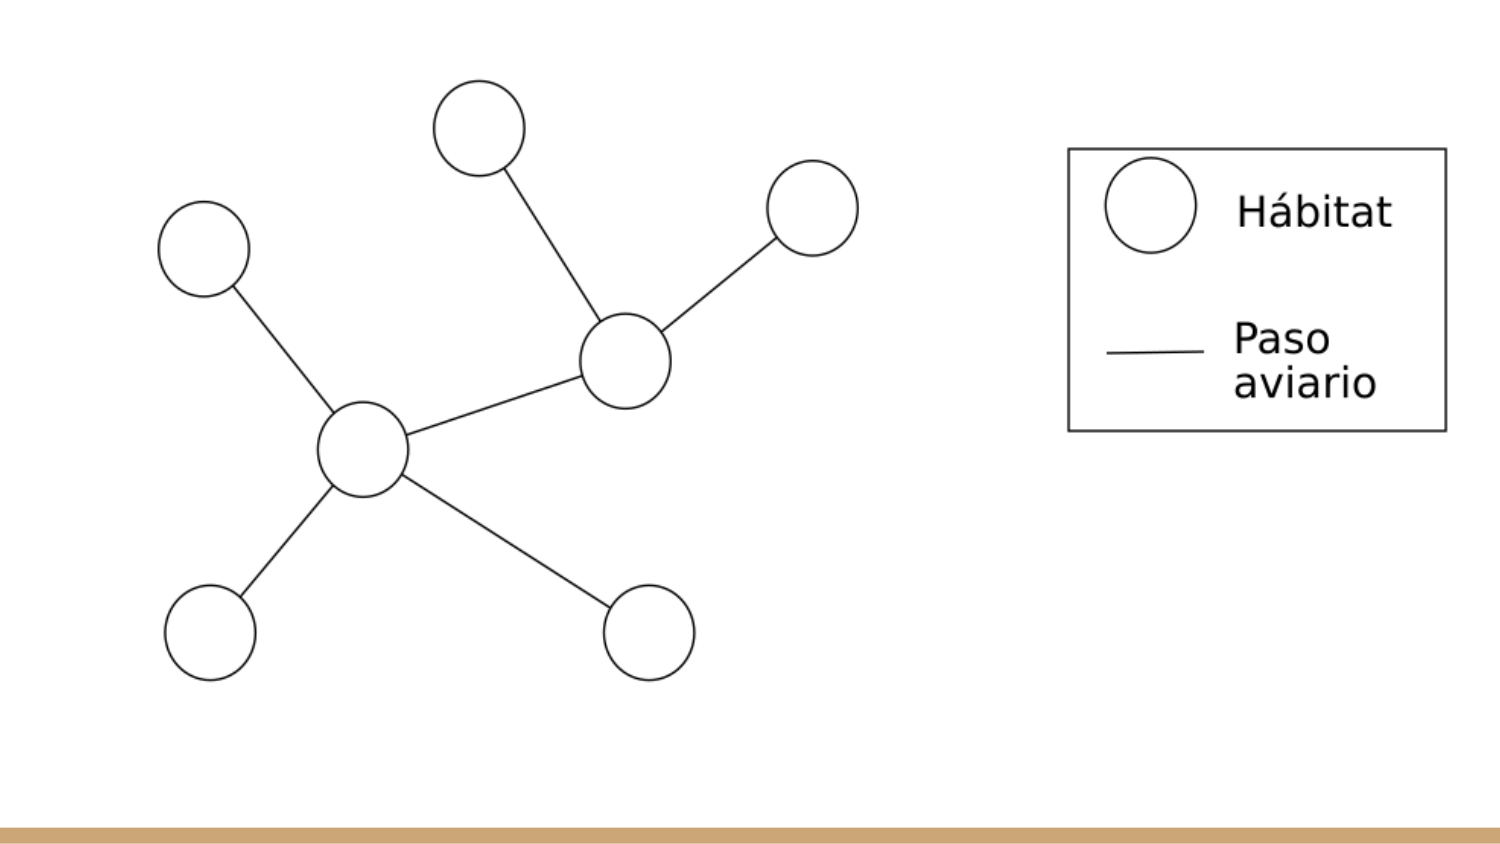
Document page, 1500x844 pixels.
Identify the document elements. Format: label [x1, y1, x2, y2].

picture [24, 70, 1475, 707]
